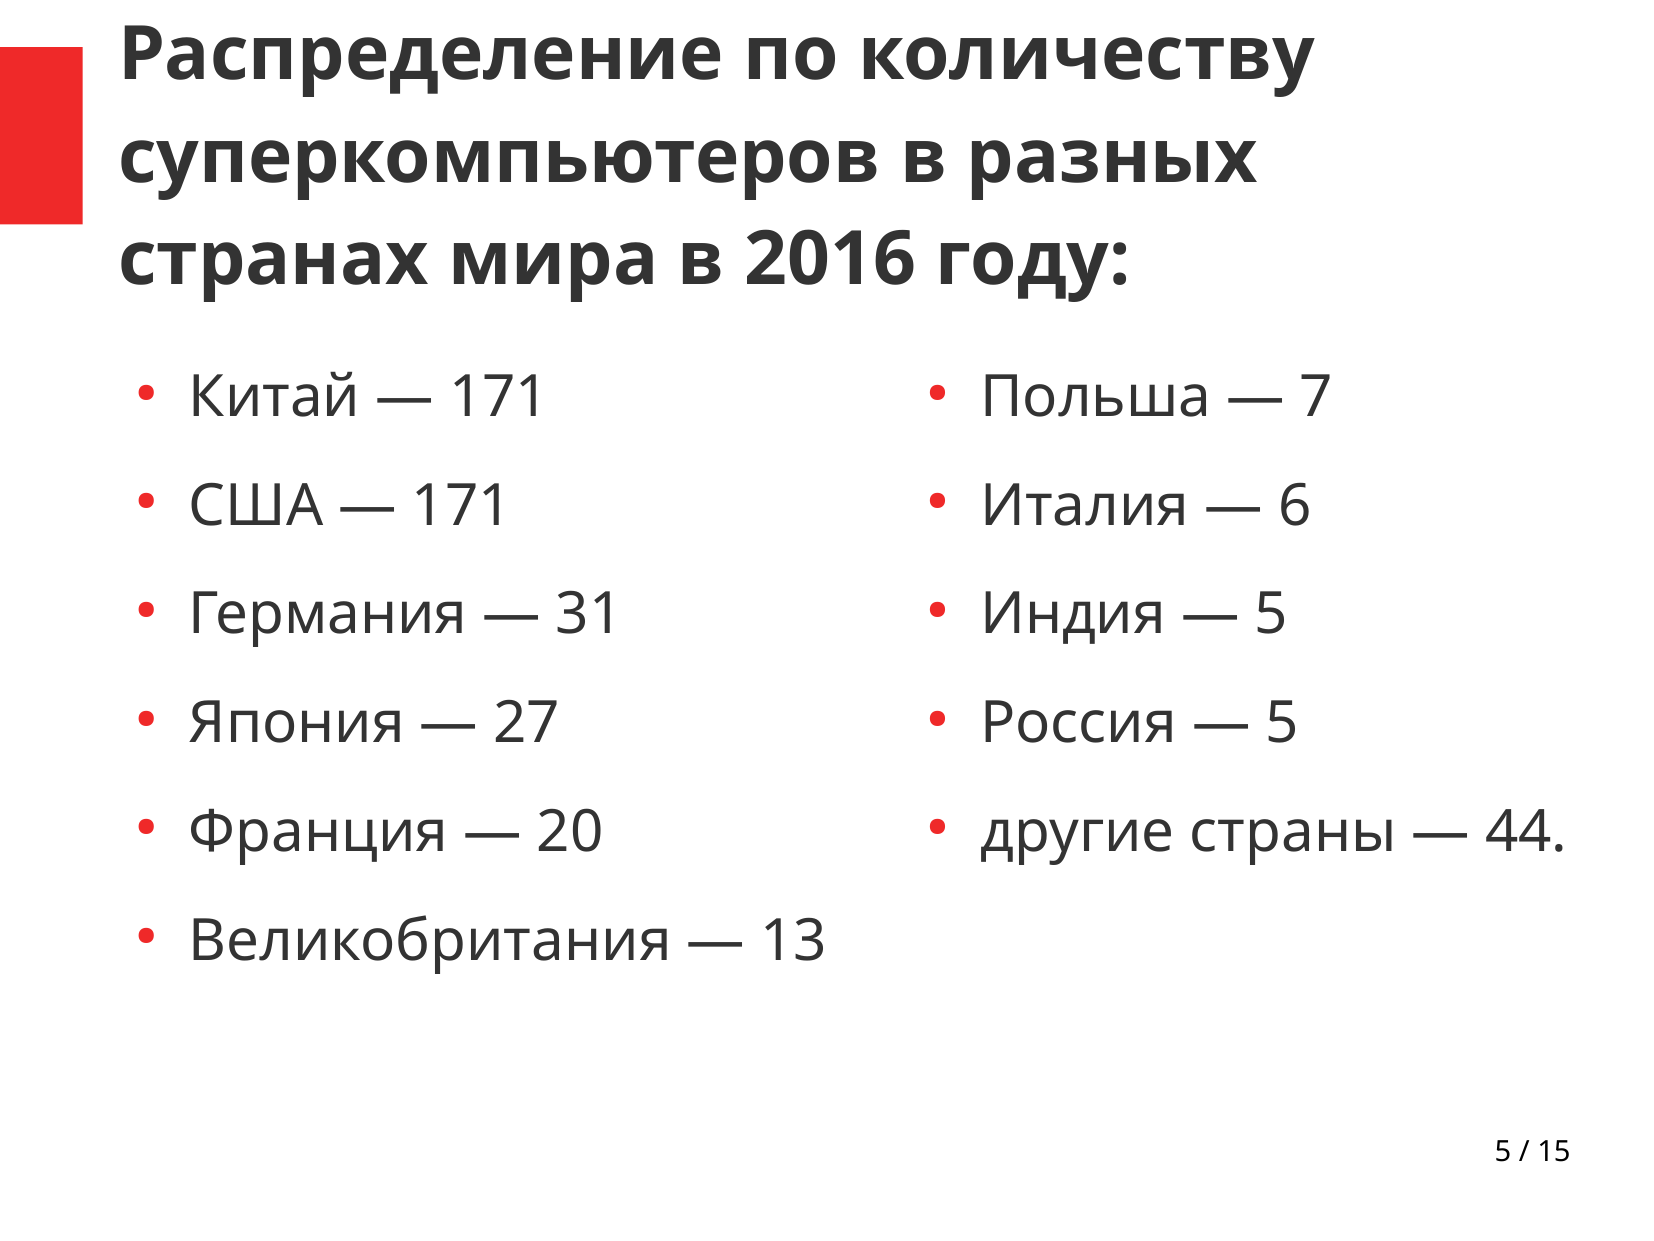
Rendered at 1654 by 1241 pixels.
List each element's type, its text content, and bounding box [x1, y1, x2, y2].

title Распределение по количеству суперкомпьютеров в разных странах мира в 2016 году: [118, 0, 1571, 307]
list Китай — 171 США — 171 Германия — 31 Япония — 27 Франция — 20 Великобритания — 13 [118, 354, 851, 1074]
list Польша — 7 Италия — 6 Индия — 5 Россия — 5 другие страны — 44. [909, 354, 1642, 1074]
